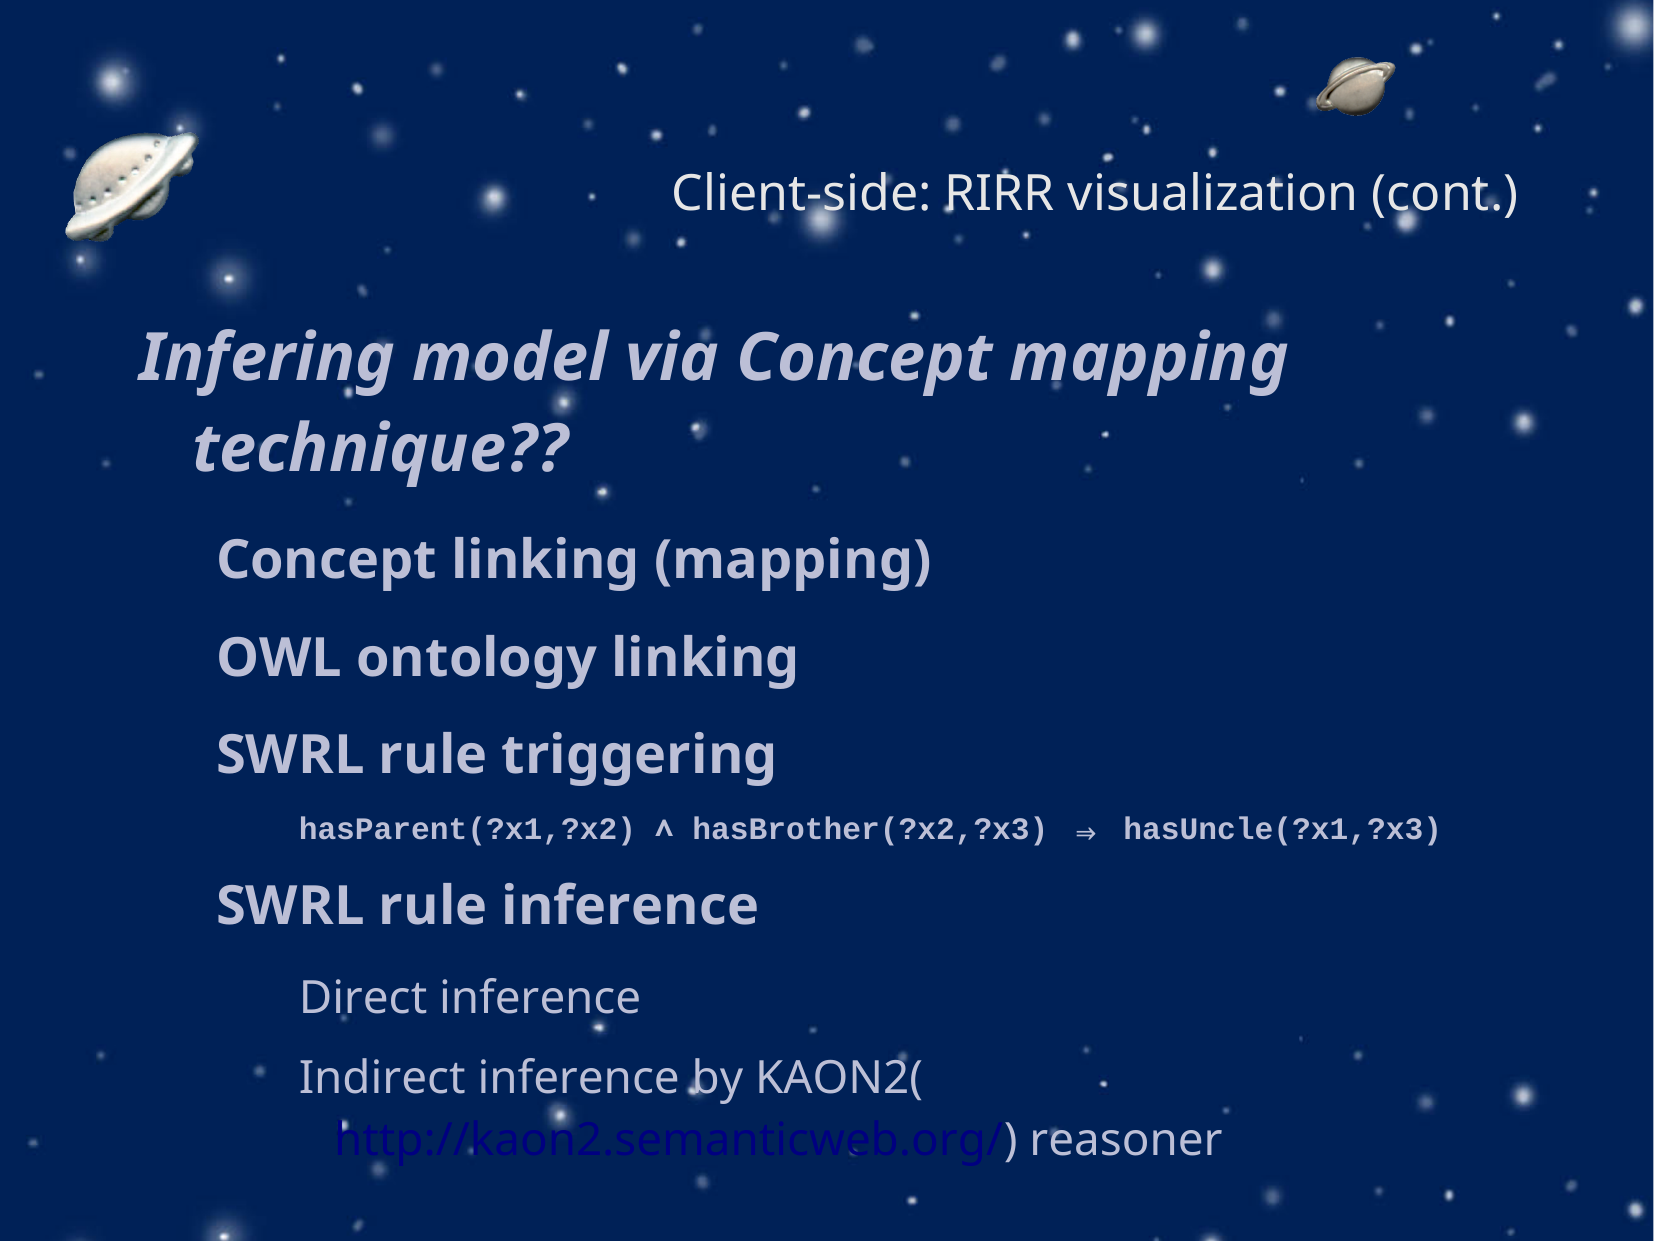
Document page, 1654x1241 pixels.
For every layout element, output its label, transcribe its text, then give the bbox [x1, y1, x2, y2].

text_box Client-side: RIRR visualization (cont.) [121, 133, 1534, 249]
list Infering model via Concept mapping technique?? Concept linking (mapping) OWL ontology linking SWRL rule triggering hasParent(?x1,?x2) ∧ hasBrother(?x2,?x3) ⇒ hasUncle(?x1,?x3) SWRL rule inference Direct inference Indirect inference by KAON2(http://kaon2.semanticweb.org/) reasoner [121, 309, 1534, 1076]
picture [0, 0, 1654, 1241]
